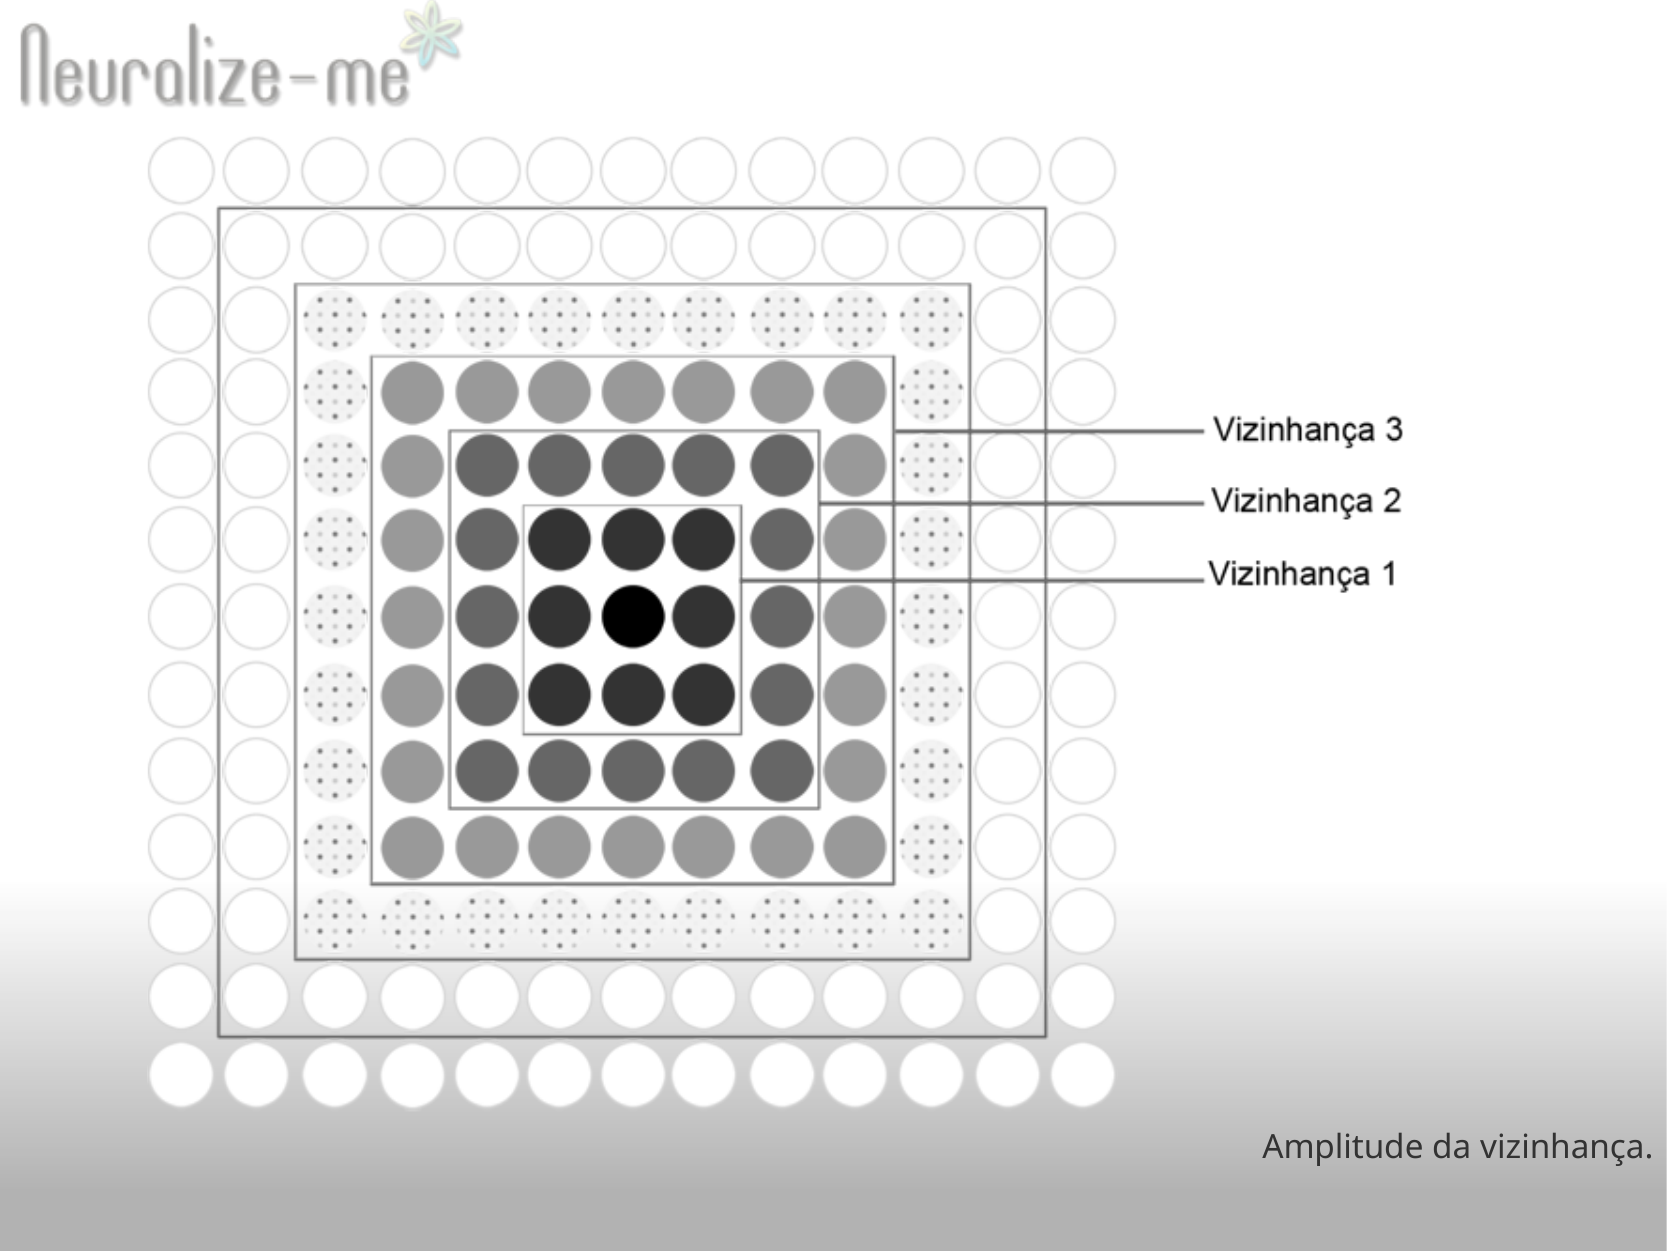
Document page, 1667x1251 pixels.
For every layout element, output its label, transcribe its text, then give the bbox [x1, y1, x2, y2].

picture [0, 0, 1667, 1251]
text_box Amplitude da vizinhança. [539, 1128, 1655, 1167]
